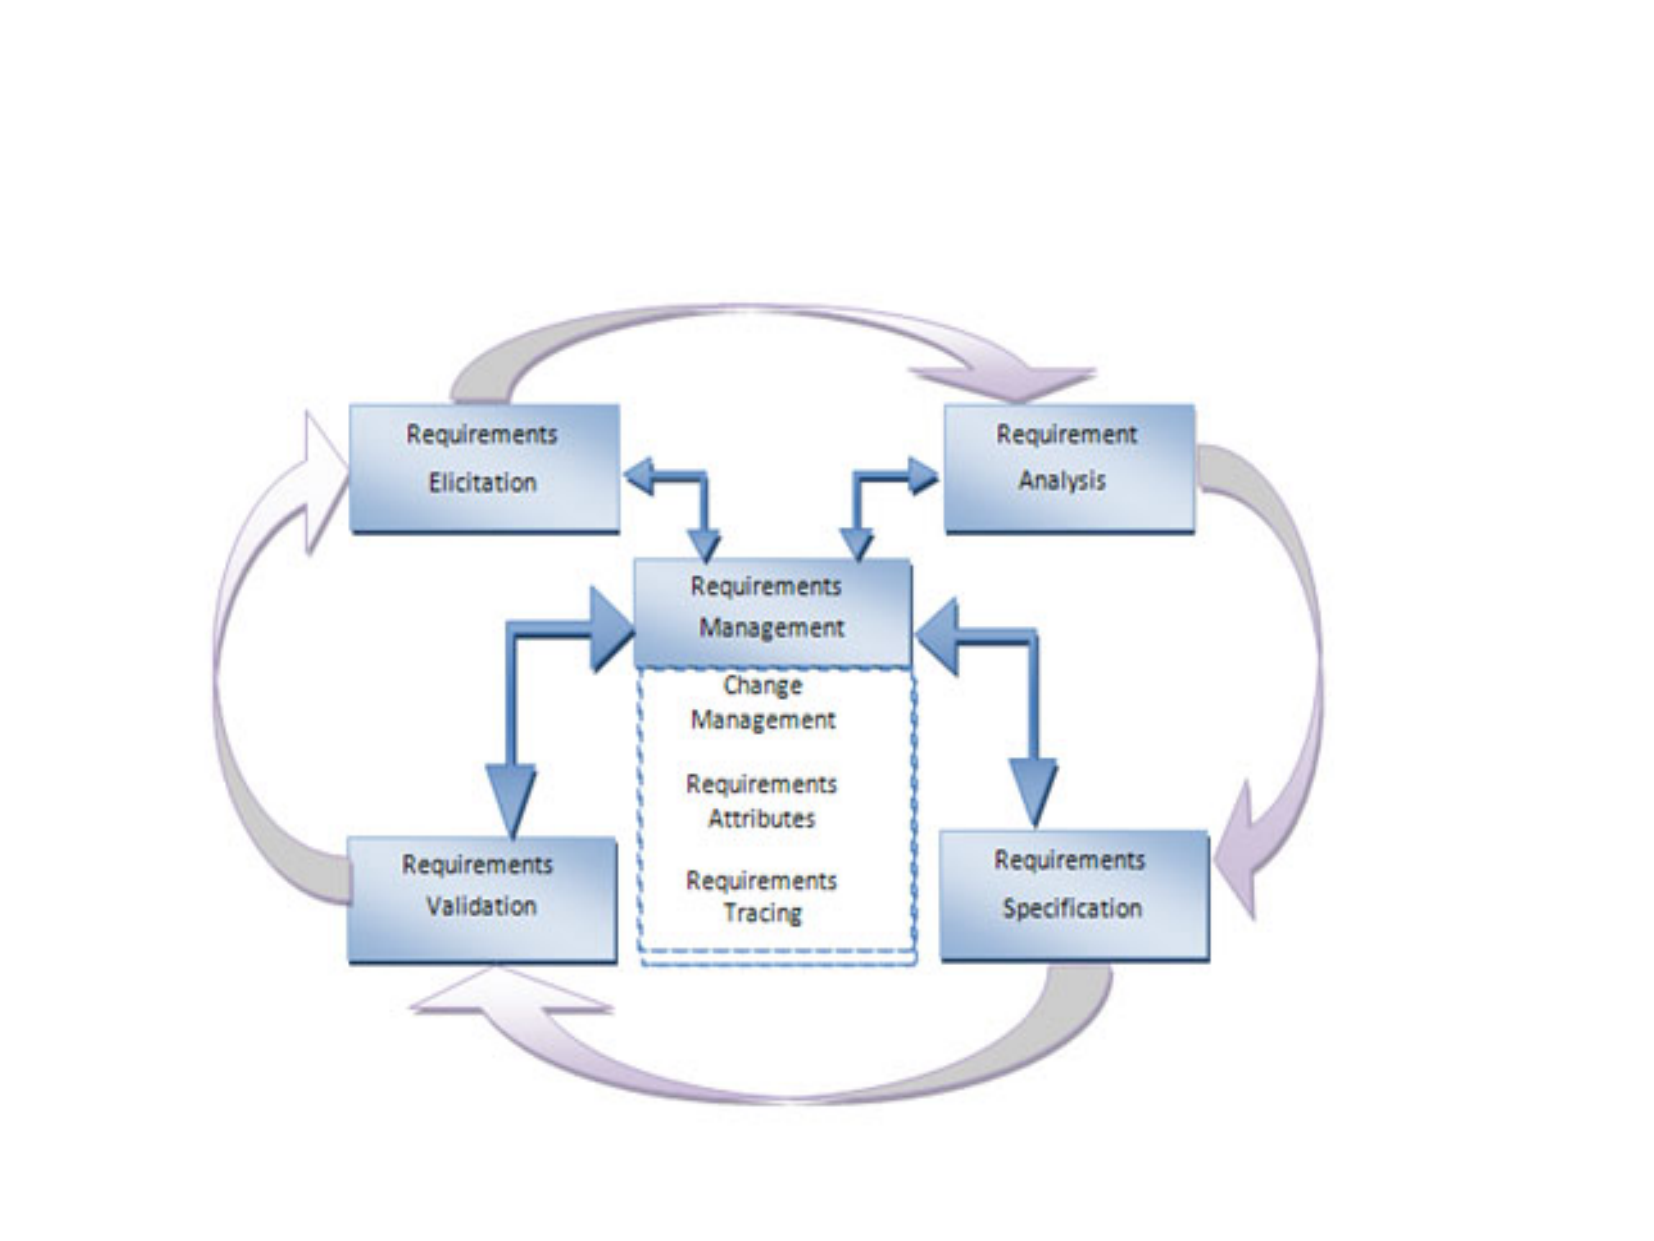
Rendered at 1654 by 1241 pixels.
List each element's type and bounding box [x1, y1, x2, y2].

picture [165, 269, 1396, 1156]
